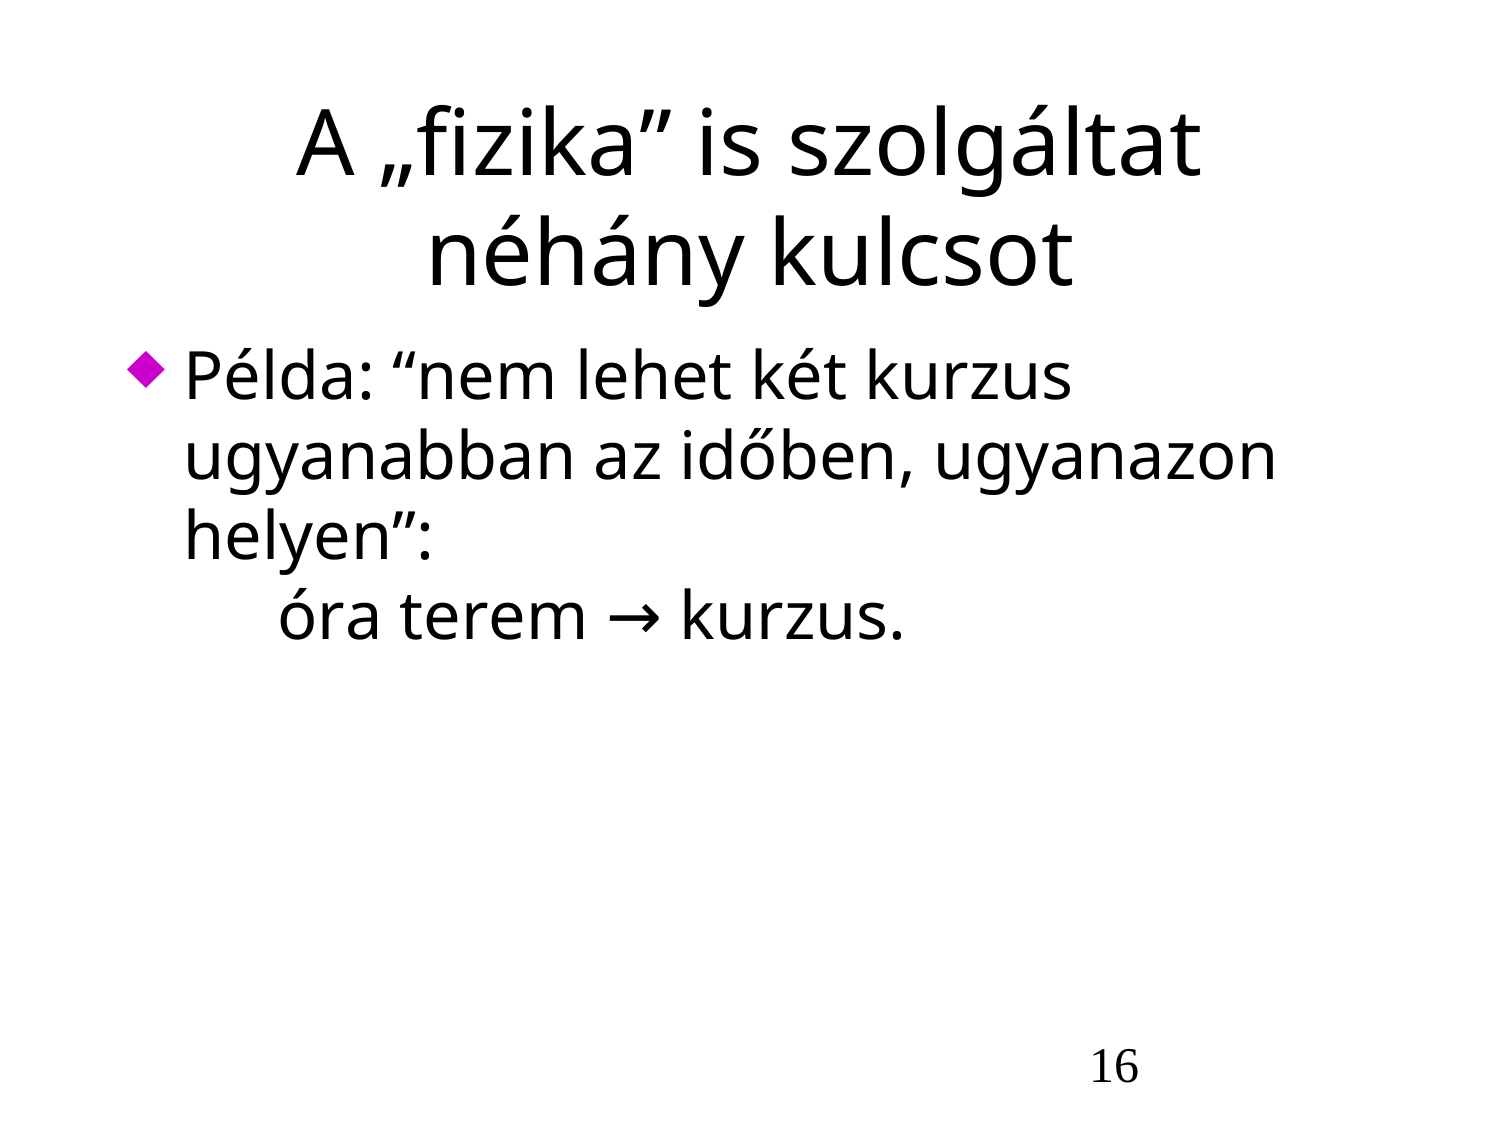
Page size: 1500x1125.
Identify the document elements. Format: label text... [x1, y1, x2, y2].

title A „fizika” is szolgáltat néhány kulcsot [112, 76, 1388, 312]
list Példa: “nem lehet két kurzus ugyanabban az időben, ugyanazon helyen”: óra terem → kurzus. [112, 324, 1388, 1000]
